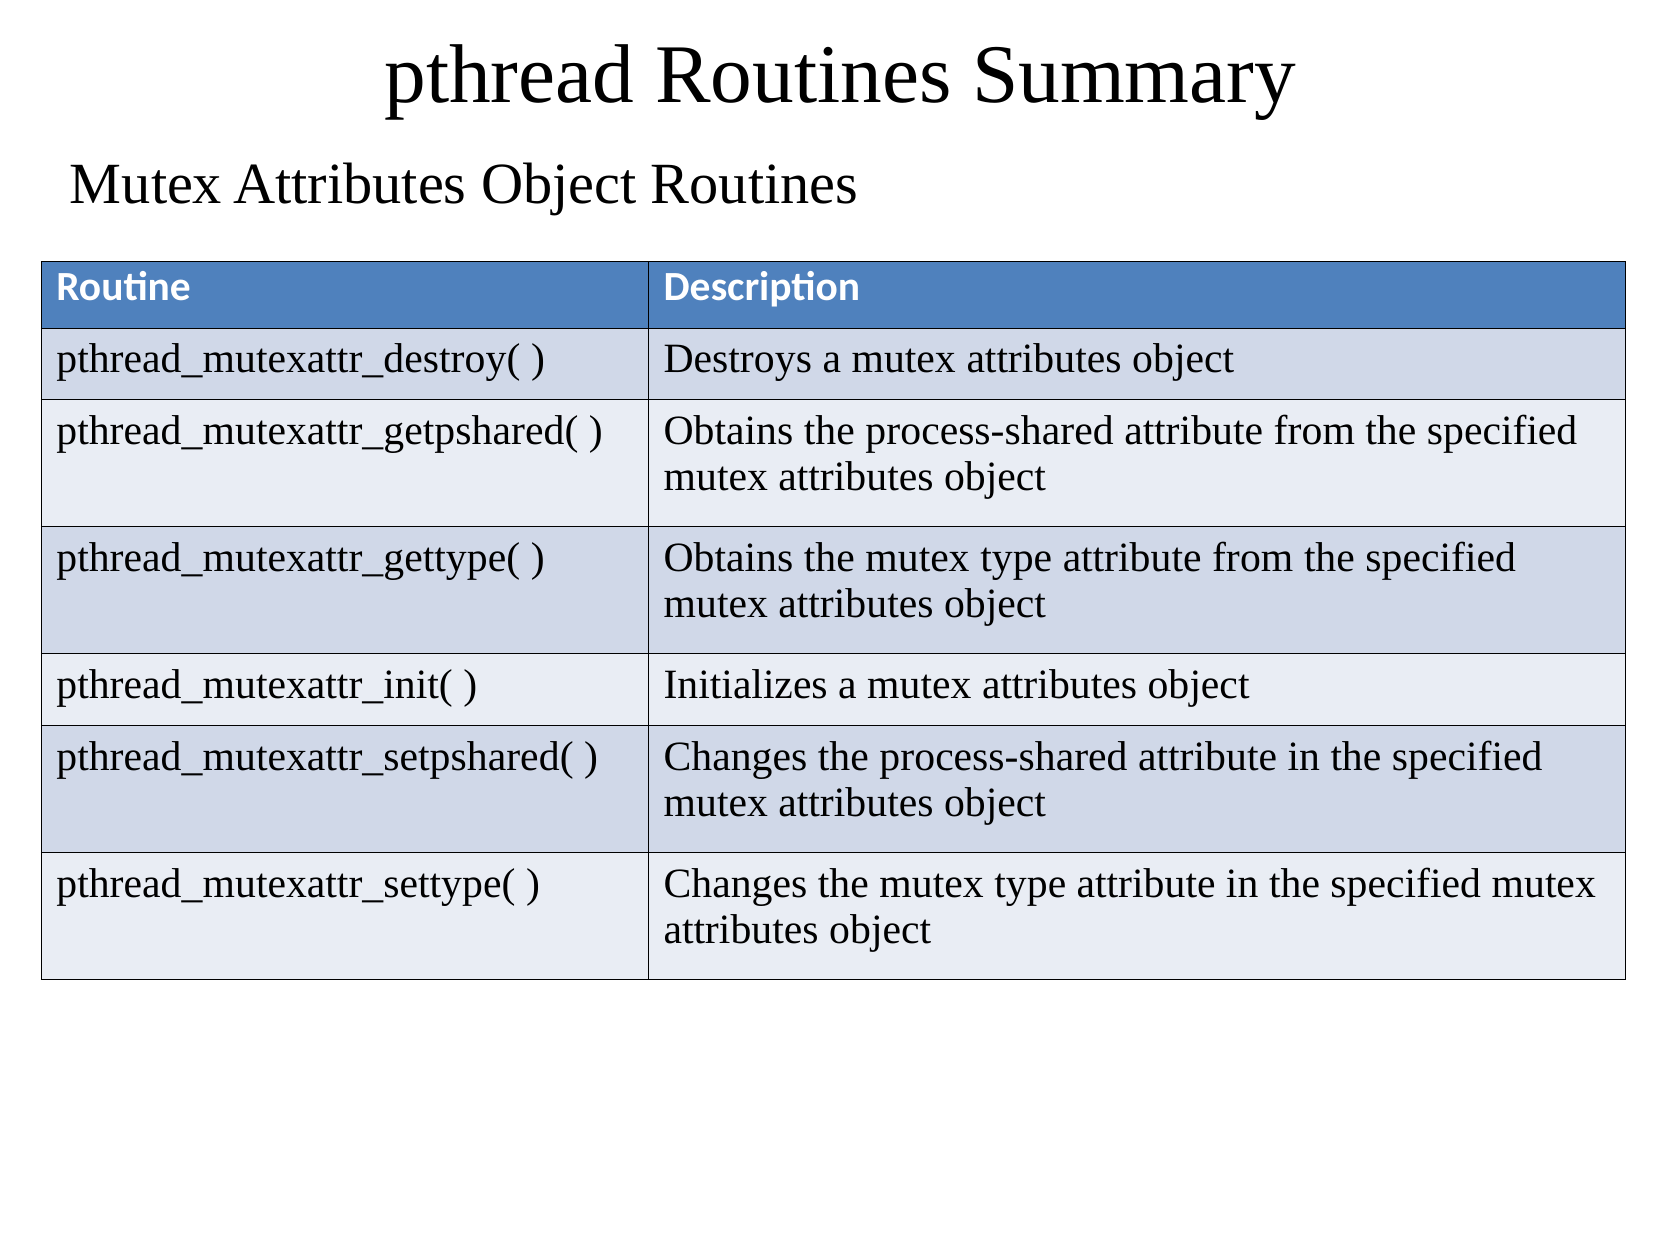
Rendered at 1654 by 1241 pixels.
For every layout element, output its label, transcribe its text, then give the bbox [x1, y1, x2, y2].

table_header Description [649, 262, 1625, 328]
table_cell Changes the mutex type attribute in the specified mutex attributes object [649, 853, 1625, 979]
table_header Routine [42, 262, 648, 328]
table_cell Changes the process-shared attribute in the specified mutex attributes object [649, 726, 1625, 852]
table_cell pthread_mutexattr_settype( ) [42, 853, 648, 979]
title pthread Routines Summary [96, 0, 1585, 138]
table_cell Obtains the process-shared attribute from the specified mutex attributes object [649, 400, 1625, 526]
table_cell Obtains the mutex type attribute from the specified mutex attributes object [649, 527, 1625, 653]
table_cell Initializes a mutex attributes object [649, 654, 1625, 725]
table_cell pthread_mutexattr_gettype( ) [42, 527, 648, 653]
table_cell Destroys a mutex attributes object [649, 329, 1625, 399]
table_cell pthread_mutexattr_setpshared( ) [42, 726, 648, 852]
table_cell pthread_mutexattr_destroy( ) [42, 329, 648, 399]
table_cell pthread_mutexattr_init( ) [42, 654, 648, 725]
list Mutex Attributes Object Routines [55, 137, 1544, 235]
table_cell pthread_mutexattr_getpshared( ) [42, 400, 648, 526]
